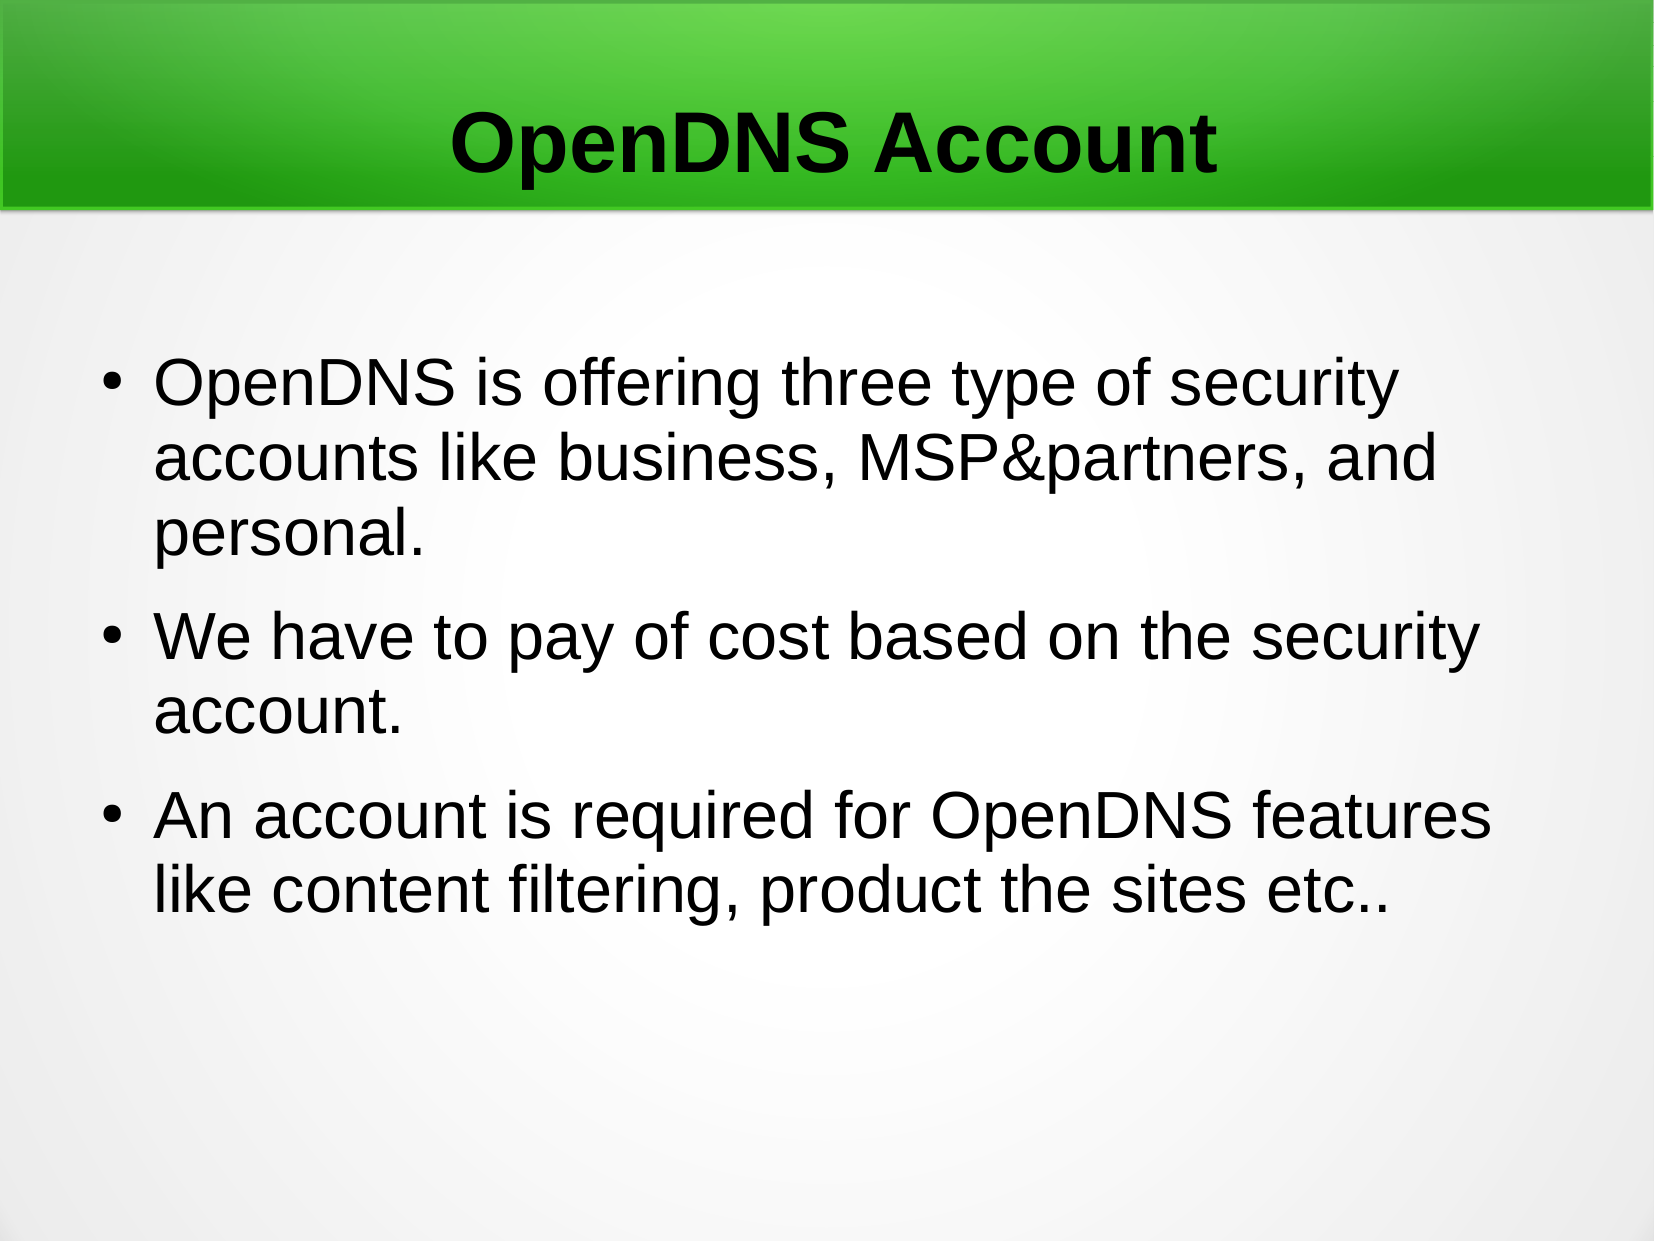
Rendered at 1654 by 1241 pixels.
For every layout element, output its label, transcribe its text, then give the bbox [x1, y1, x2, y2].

list OpenDNS is offering three type of security accounts like business, MSP&partners, and personal. We have to pay of cost based on the security account. An account is required for OpenDNS features like content filtering, product the sites etc.. [82, 345, 1576, 1111]
title OpenDNS Account [90, 45, 1579, 241]
